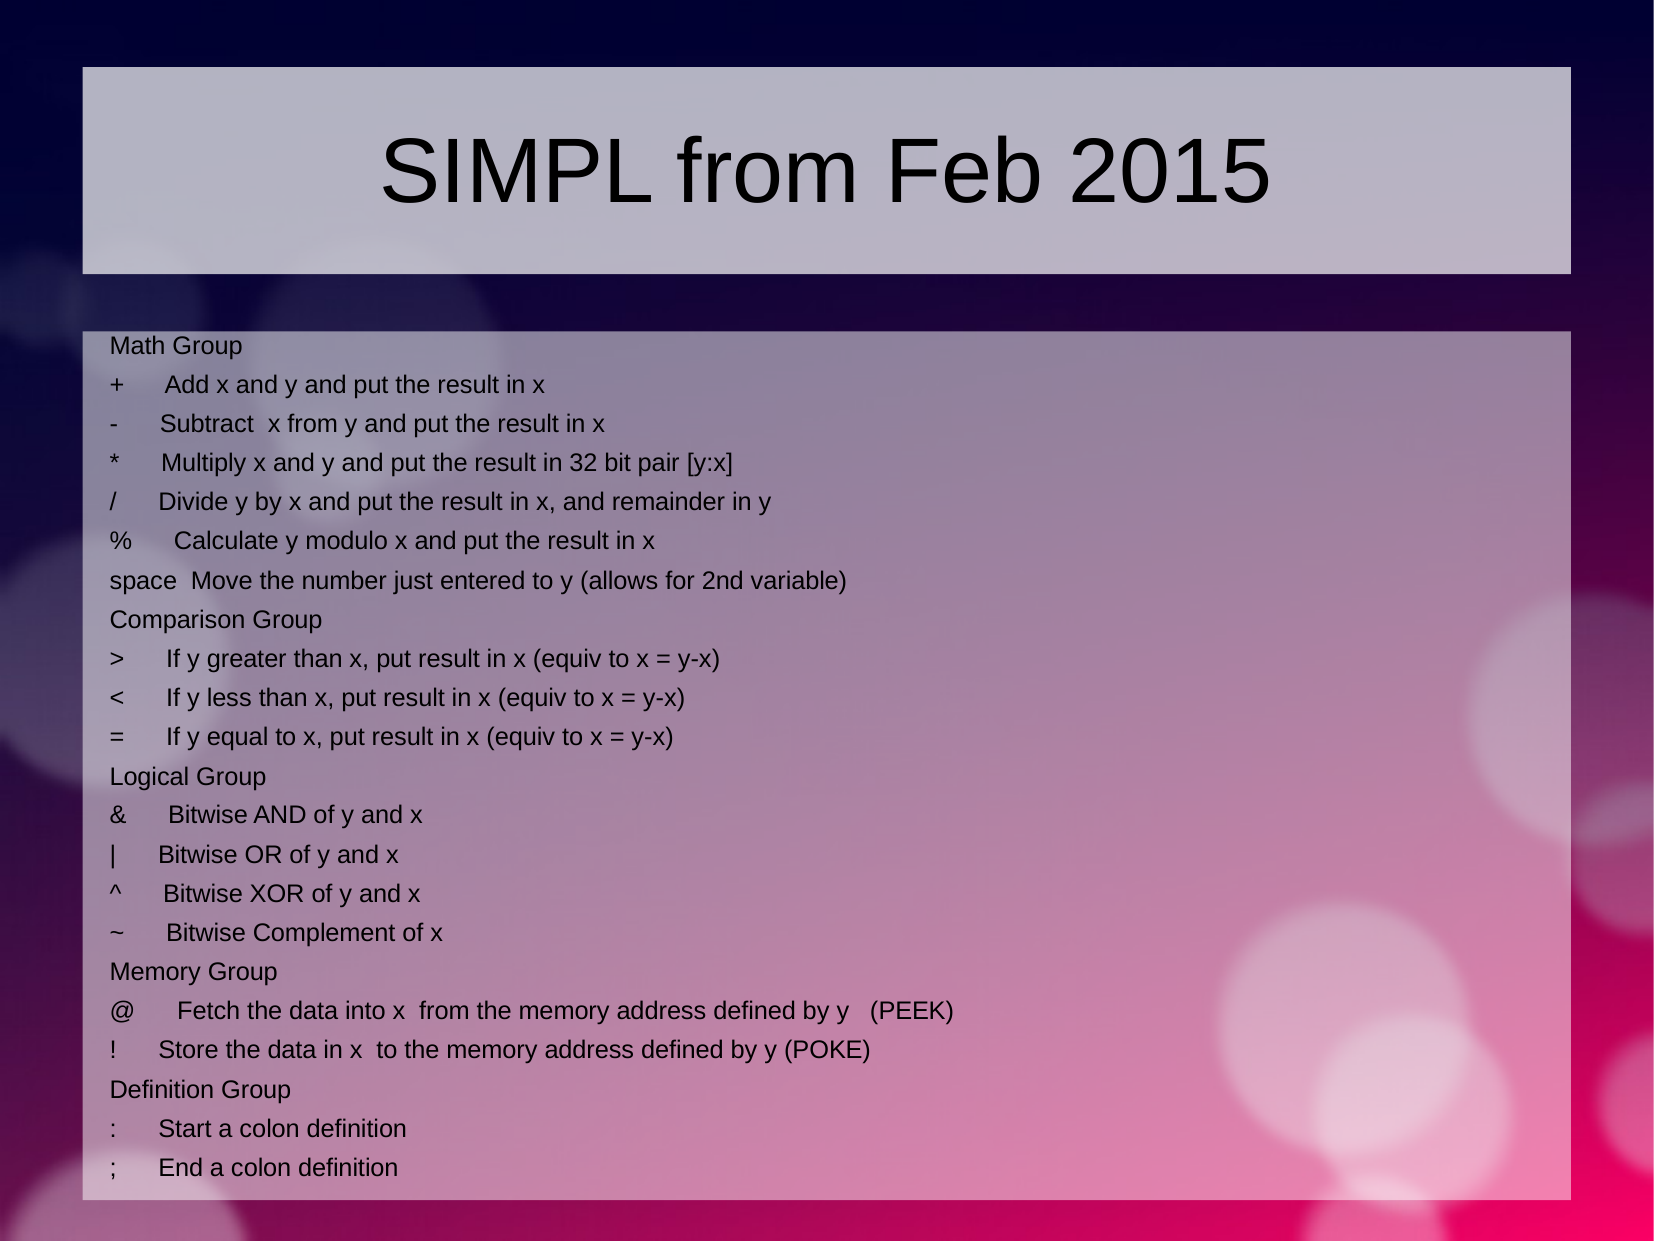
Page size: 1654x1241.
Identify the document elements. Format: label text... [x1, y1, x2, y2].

title SIMPL from Feb 2015 [82, 67, 1571, 275]
list Math Group + Add x and y and put the result in x - Subtract x from y and put the result in x * Multiply x and y and put the result in 32 bit pair [y:x] / Divide y by x and put the result in x, and remainder in y % Calculate y modulo x and put the result in x space Move the number just entered to y (allows for 2nd variable) Comparison Group > If y greater than x, put result in x (equiv to x = y-x) < If y less than x, put result in x (equiv to x = y-x) = If y equal to x, put result in x (equiv to x = y-x) Logical Group & Bitwise AND of y and x | Bitwise OR of y and x ^ Bitwise XOR of y and x ~ Bitwise Complement of x Memory Group @ Fetch the data into x from the memory address defined by y (PEEK) ! Store the data in x to the memory address defined by y (POKE) Definition Group : Start a colon definition ; End a colon definition [82, 331, 1571, 1201]
picture [0, 0, 1654, 1241]
